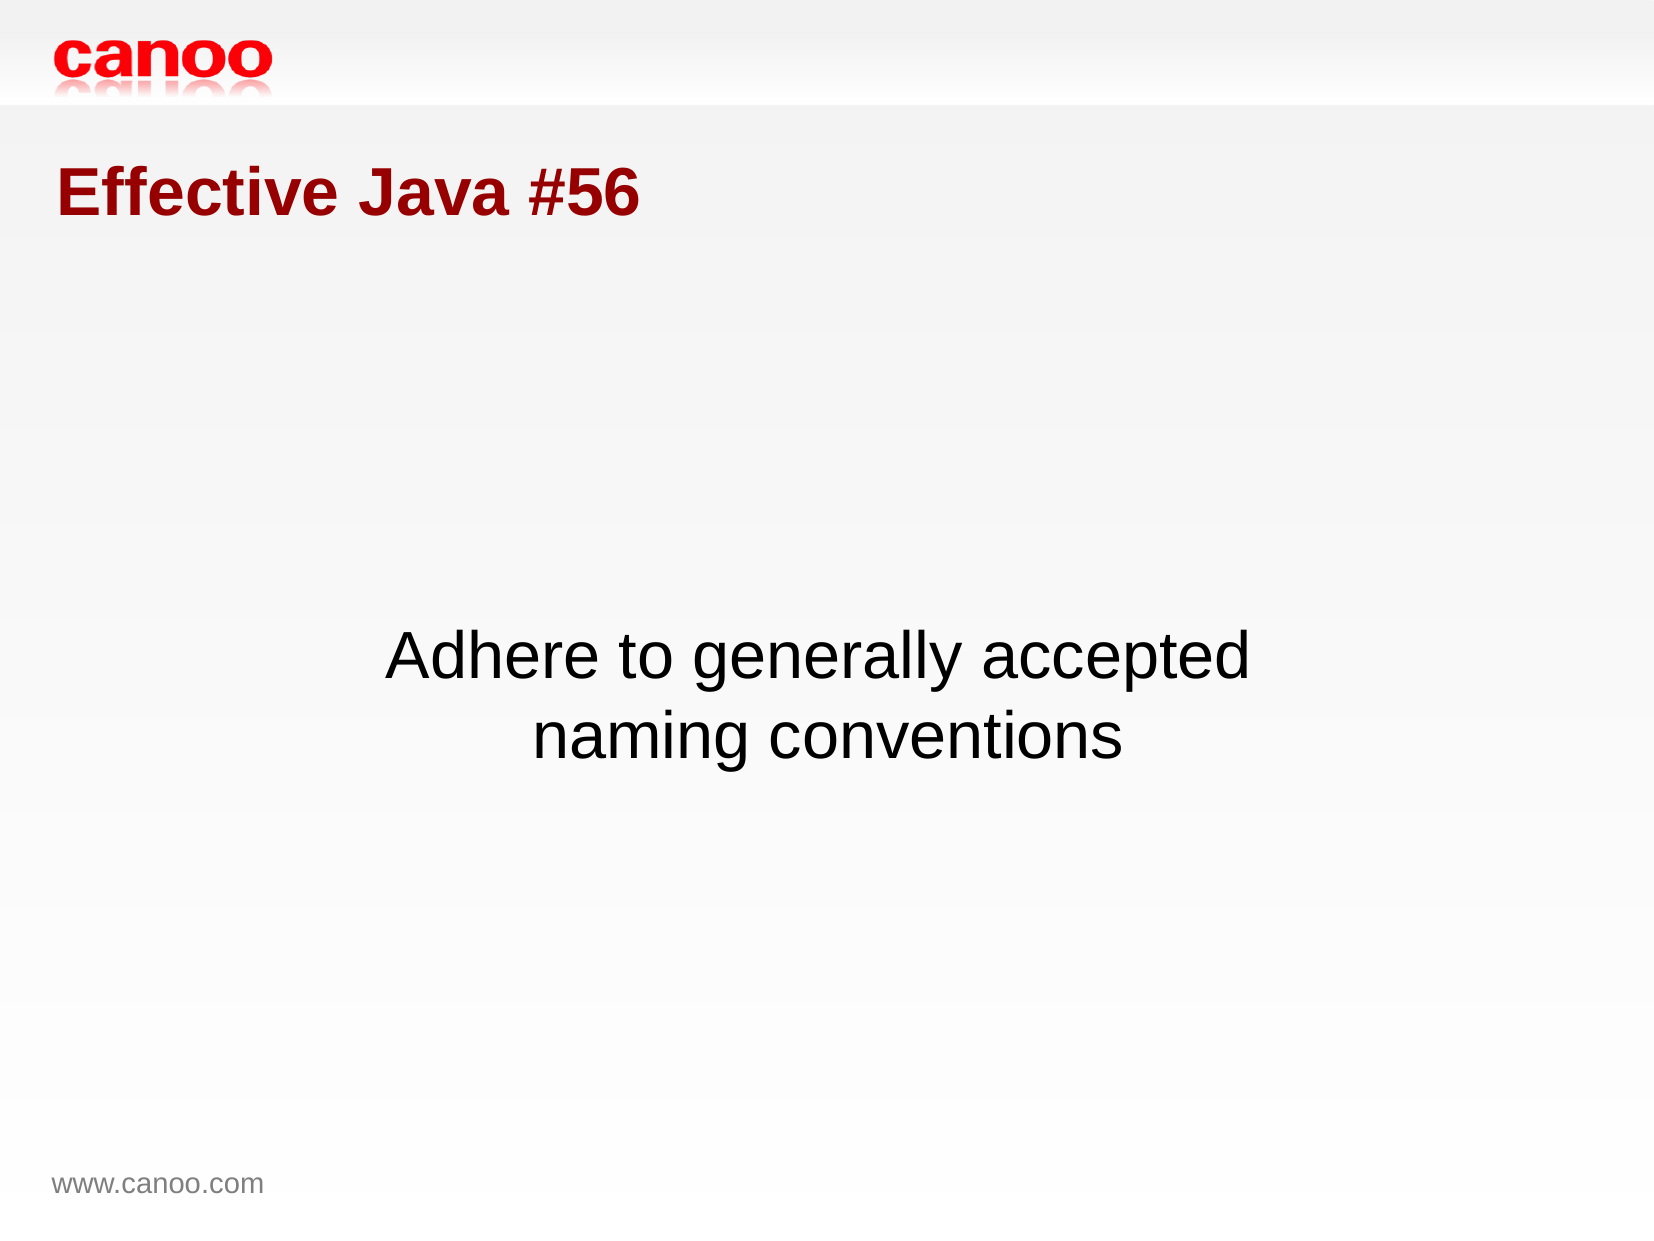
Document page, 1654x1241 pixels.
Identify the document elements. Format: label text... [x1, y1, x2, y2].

title Effective Java #56 [48, 138, 1609, 238]
text_box Adhere to generally accepted naming conventions [48, 282, 1609, 1102]
picture [51, 37, 273, 119]
